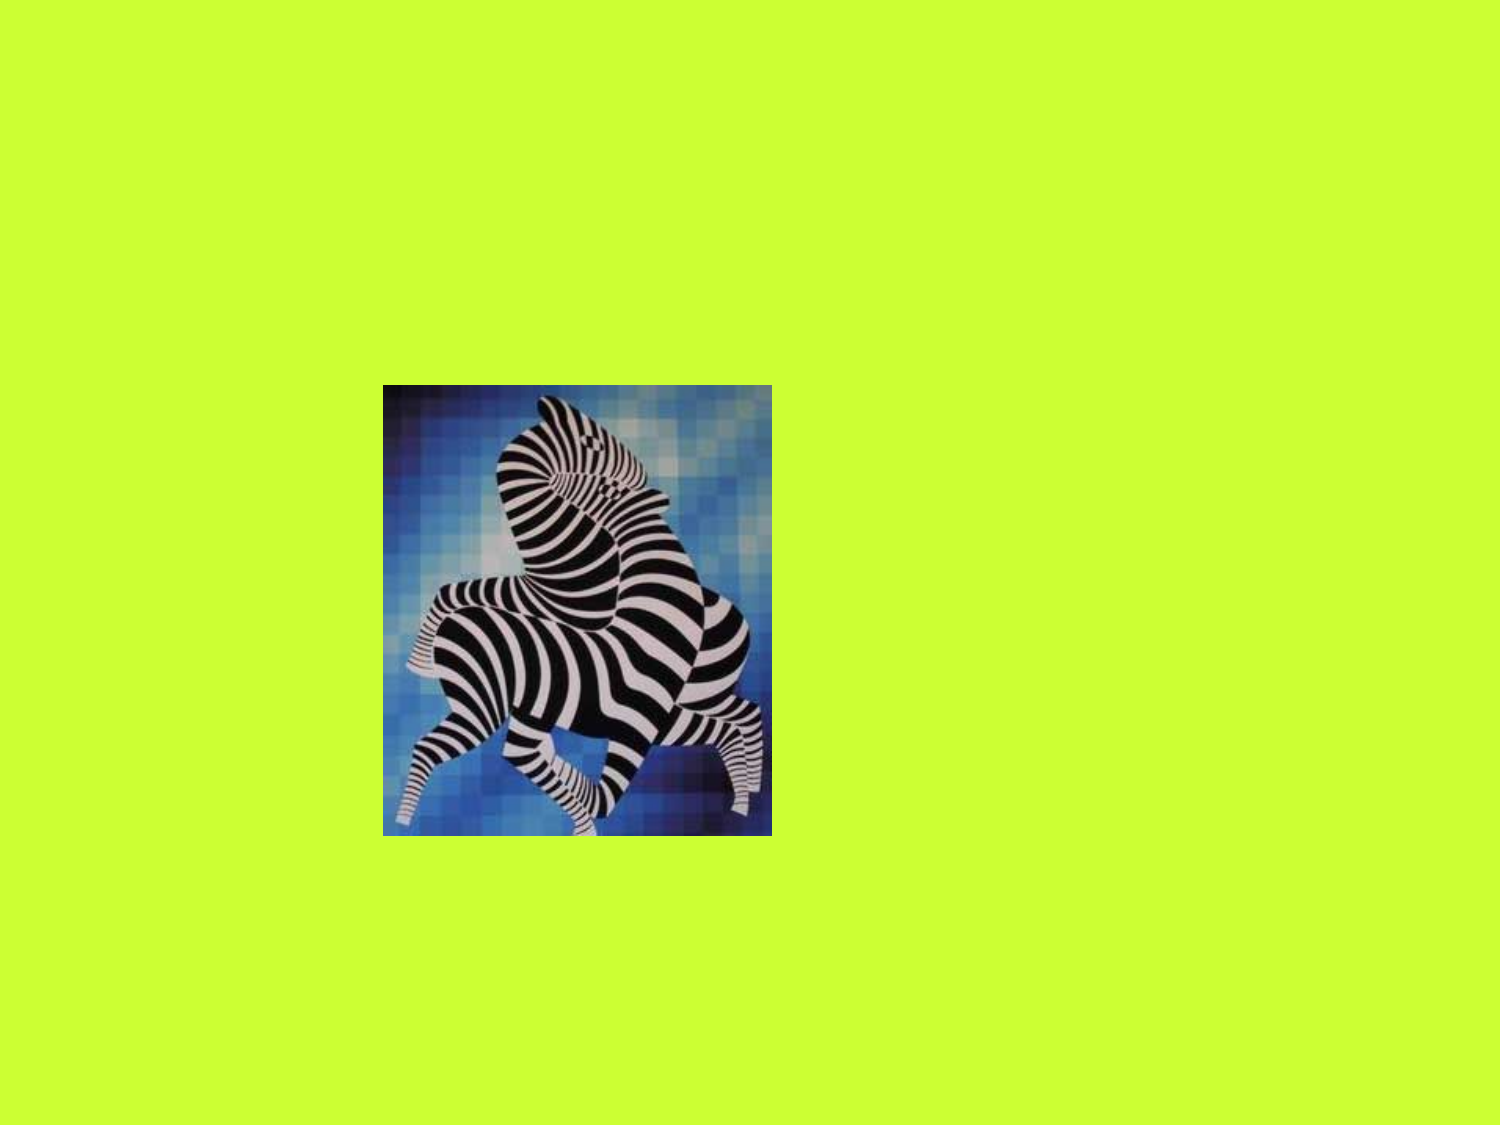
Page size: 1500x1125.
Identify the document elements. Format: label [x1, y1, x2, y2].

picture [383, 385, 772, 836]
